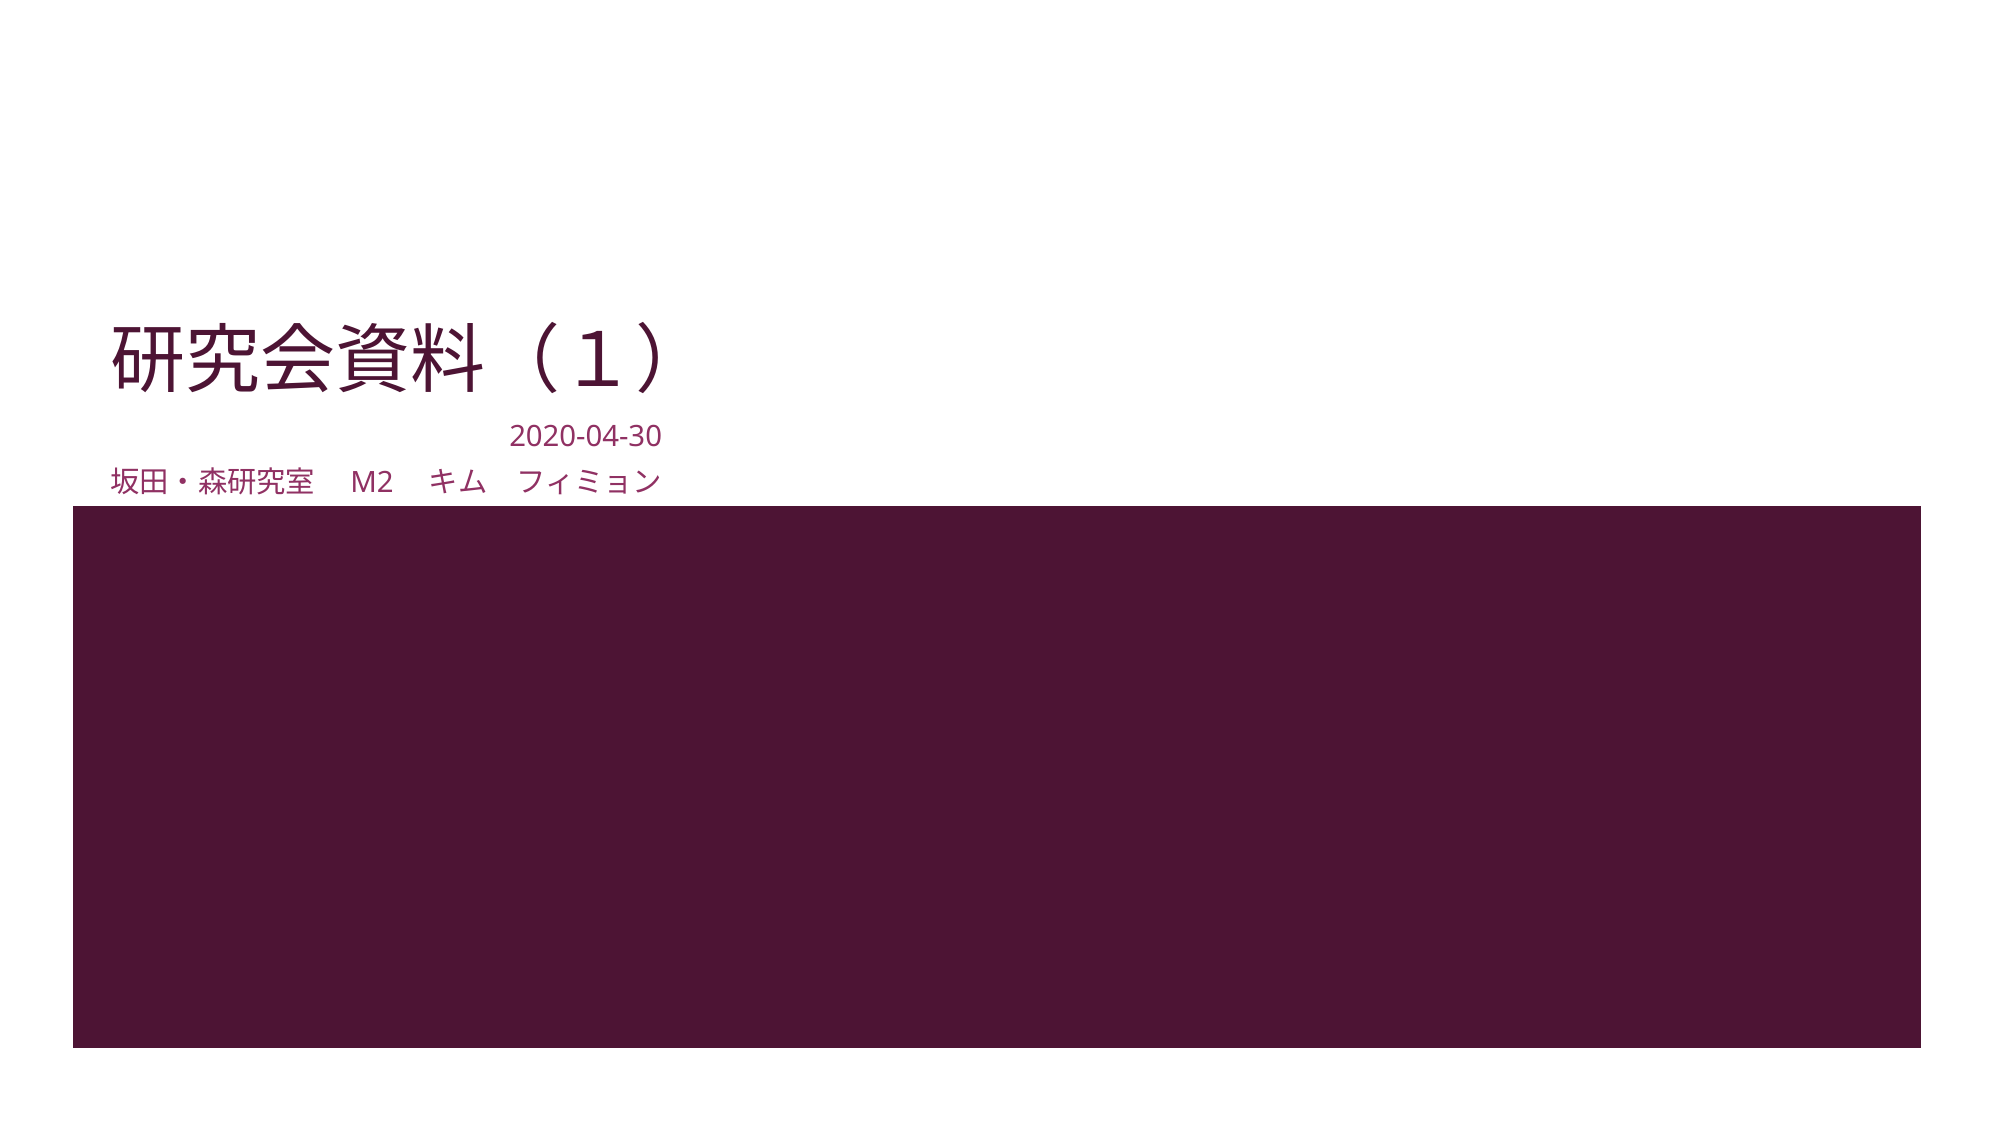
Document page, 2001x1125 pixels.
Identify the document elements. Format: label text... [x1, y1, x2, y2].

title 研究会資料（１） [95, 167, 1899, 409]
subtitle 2020-04-30 坂田・森研究室 M2 キム フィミョン [95, 409, 1899, 507]
